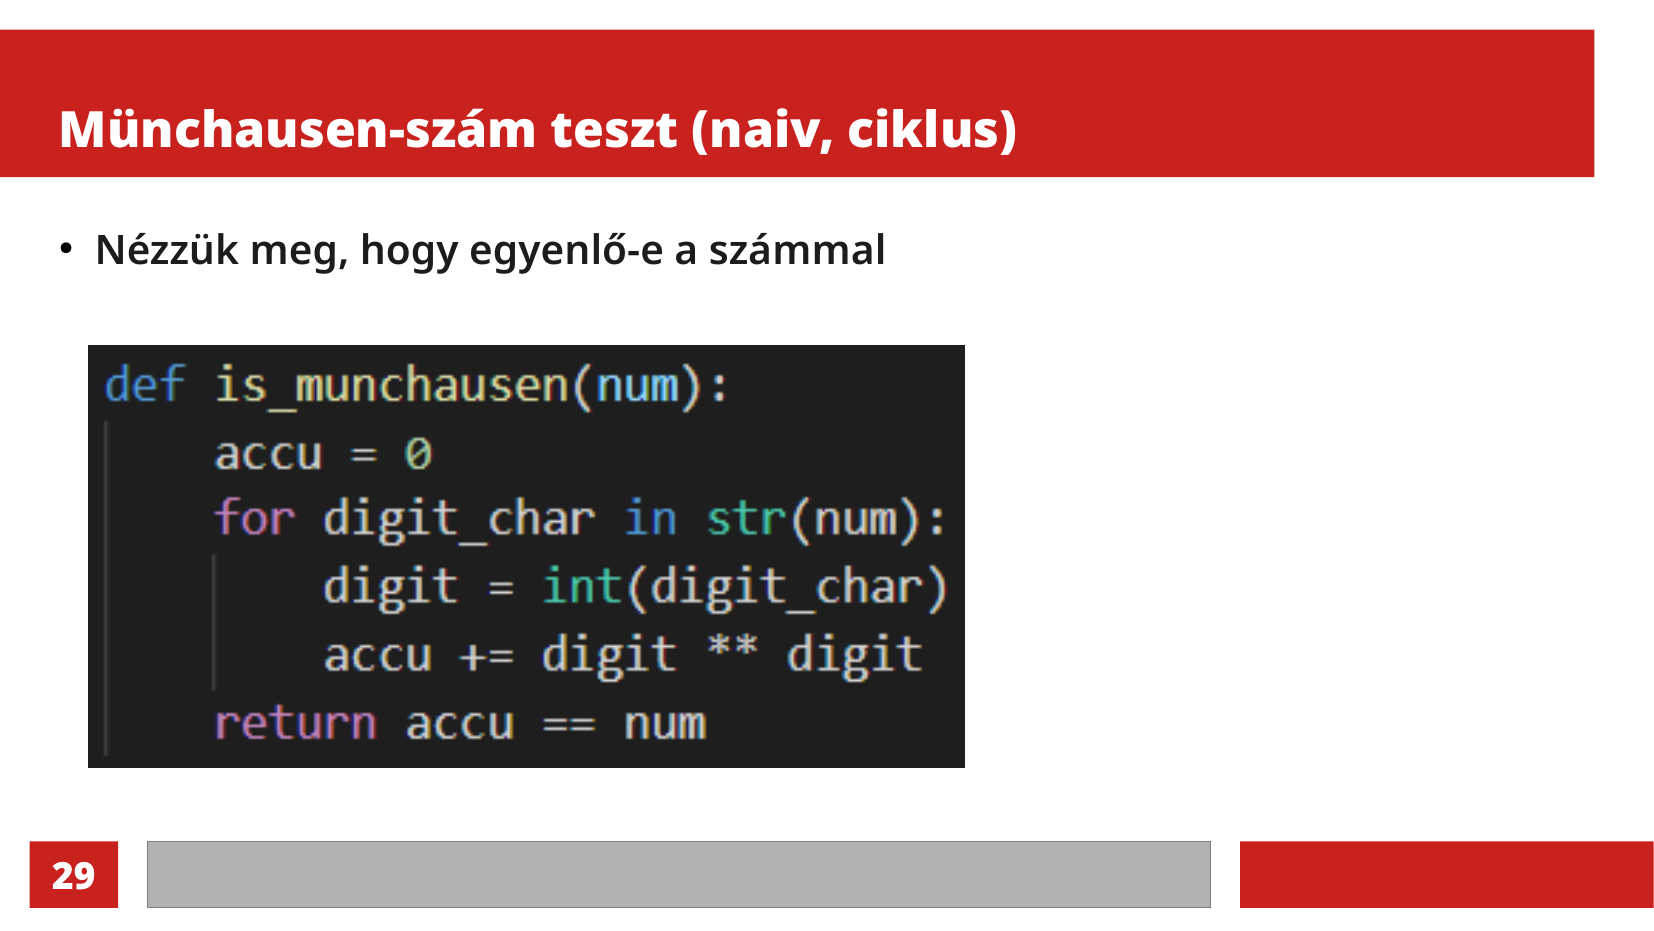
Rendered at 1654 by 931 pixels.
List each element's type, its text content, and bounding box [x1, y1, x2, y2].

list Nézzük meg, hogy egyenlő-e a számmal [59, 221, 1565, 473]
picture [88, 345, 965, 768]
title Münchausen-szám teszt (naiv, ciklus) [59, 44, 1595, 163]
